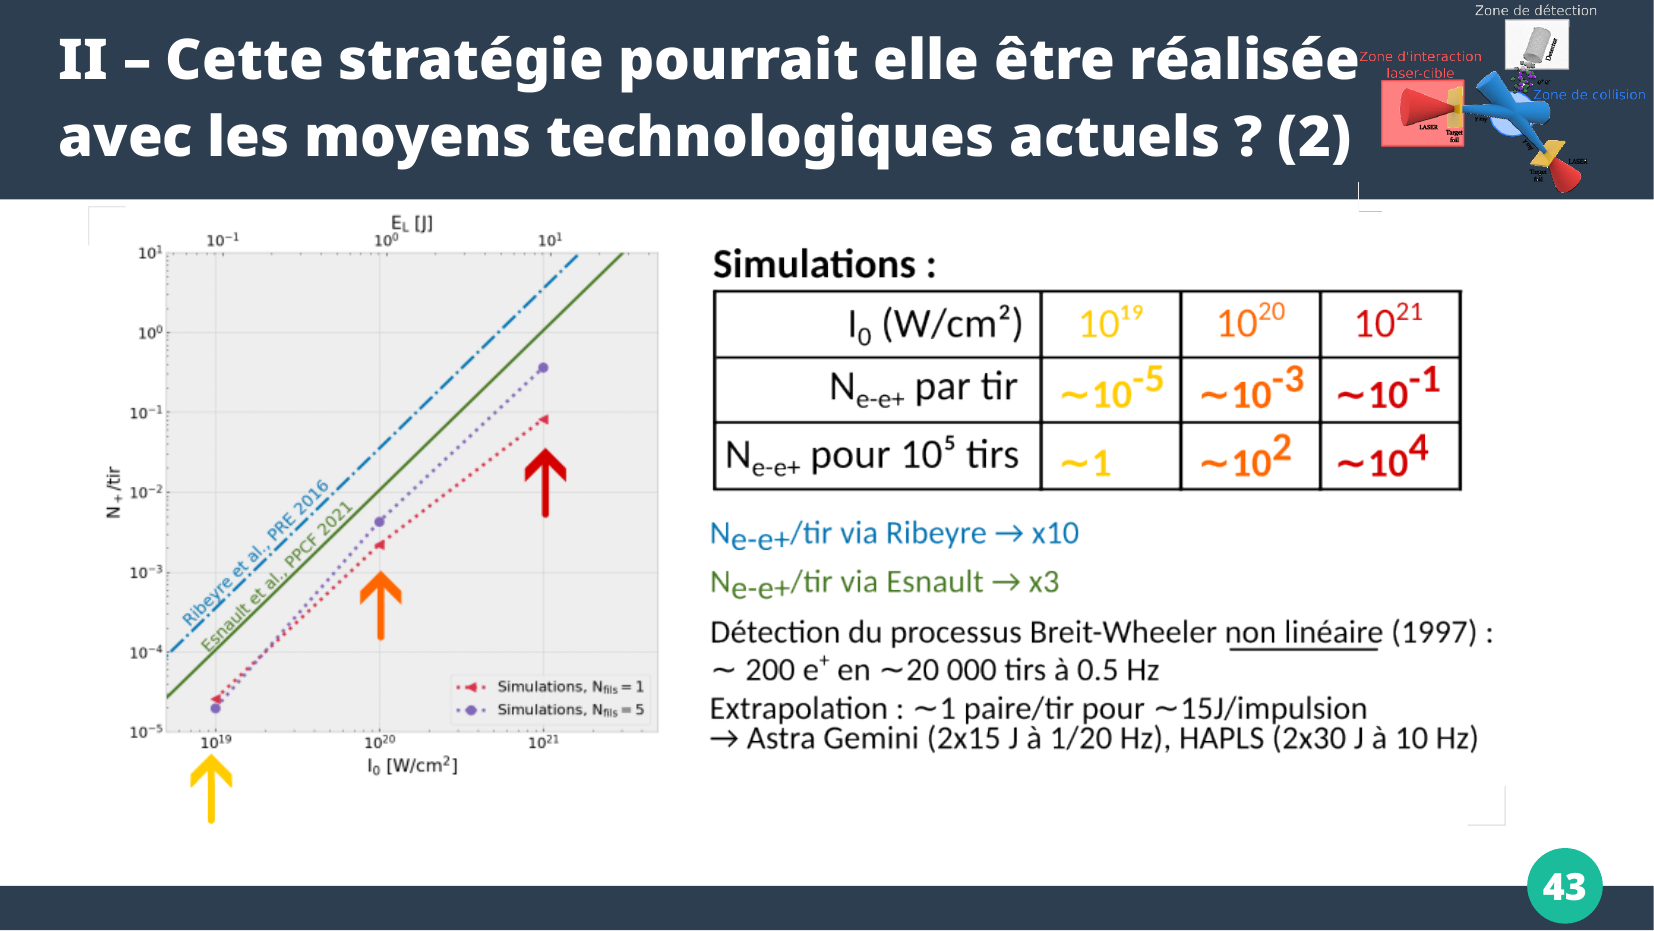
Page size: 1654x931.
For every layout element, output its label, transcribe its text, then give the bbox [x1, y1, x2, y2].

title II – Cette stratégie pourrait elle être réalisée avec les moyens technologiques actuels ? (2) [59, 37, 1358, 155]
picture [88, 0, 1654, 826]
